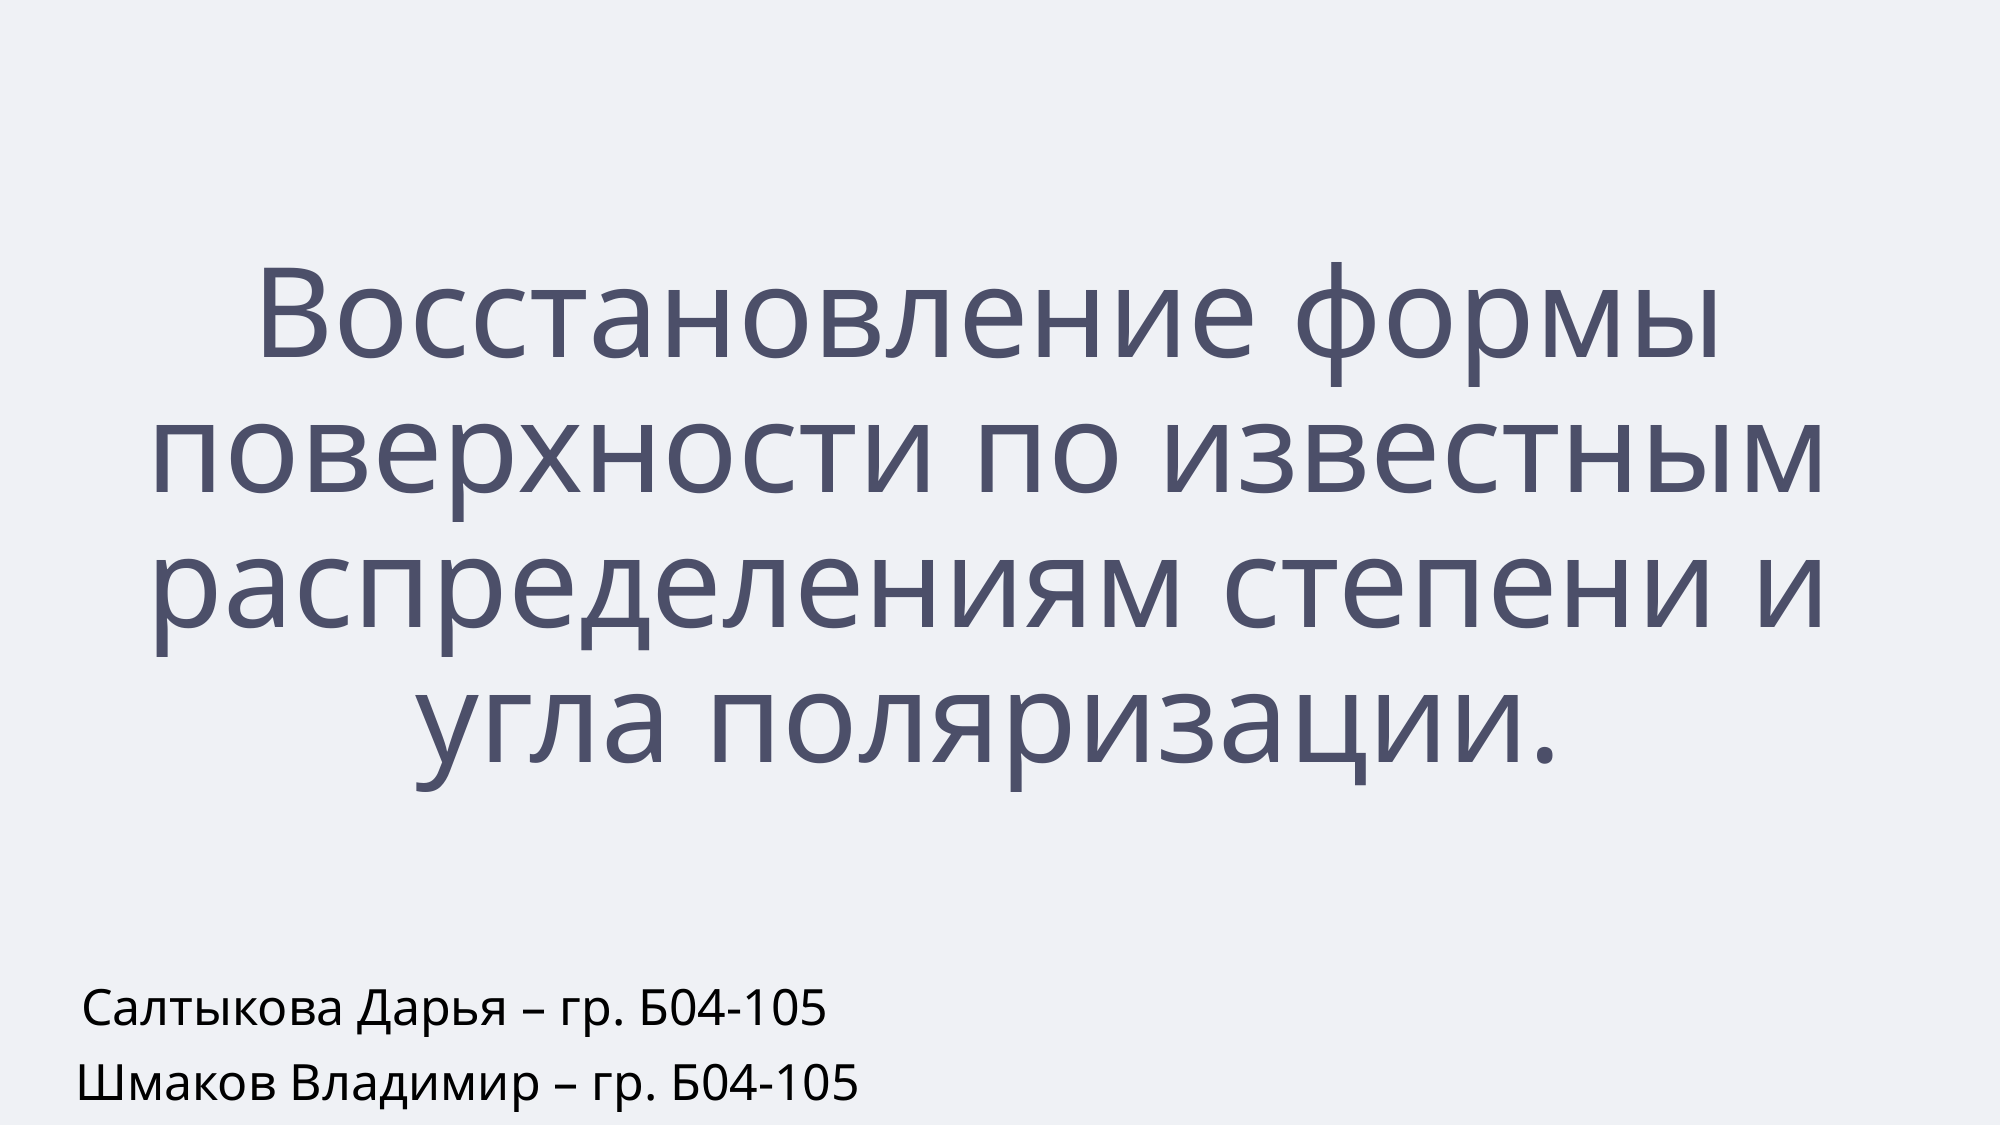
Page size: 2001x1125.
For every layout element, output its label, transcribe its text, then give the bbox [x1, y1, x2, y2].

title Восстановление формы поверхности по известным распределениям степени и угла поляризации. [29, 0, 1949, 798]
subtitle Салтыкова Дарья – гр. Б04-105 Шмаков Владимир – гр. Б04-105 [0, 974, 1205, 1125]
